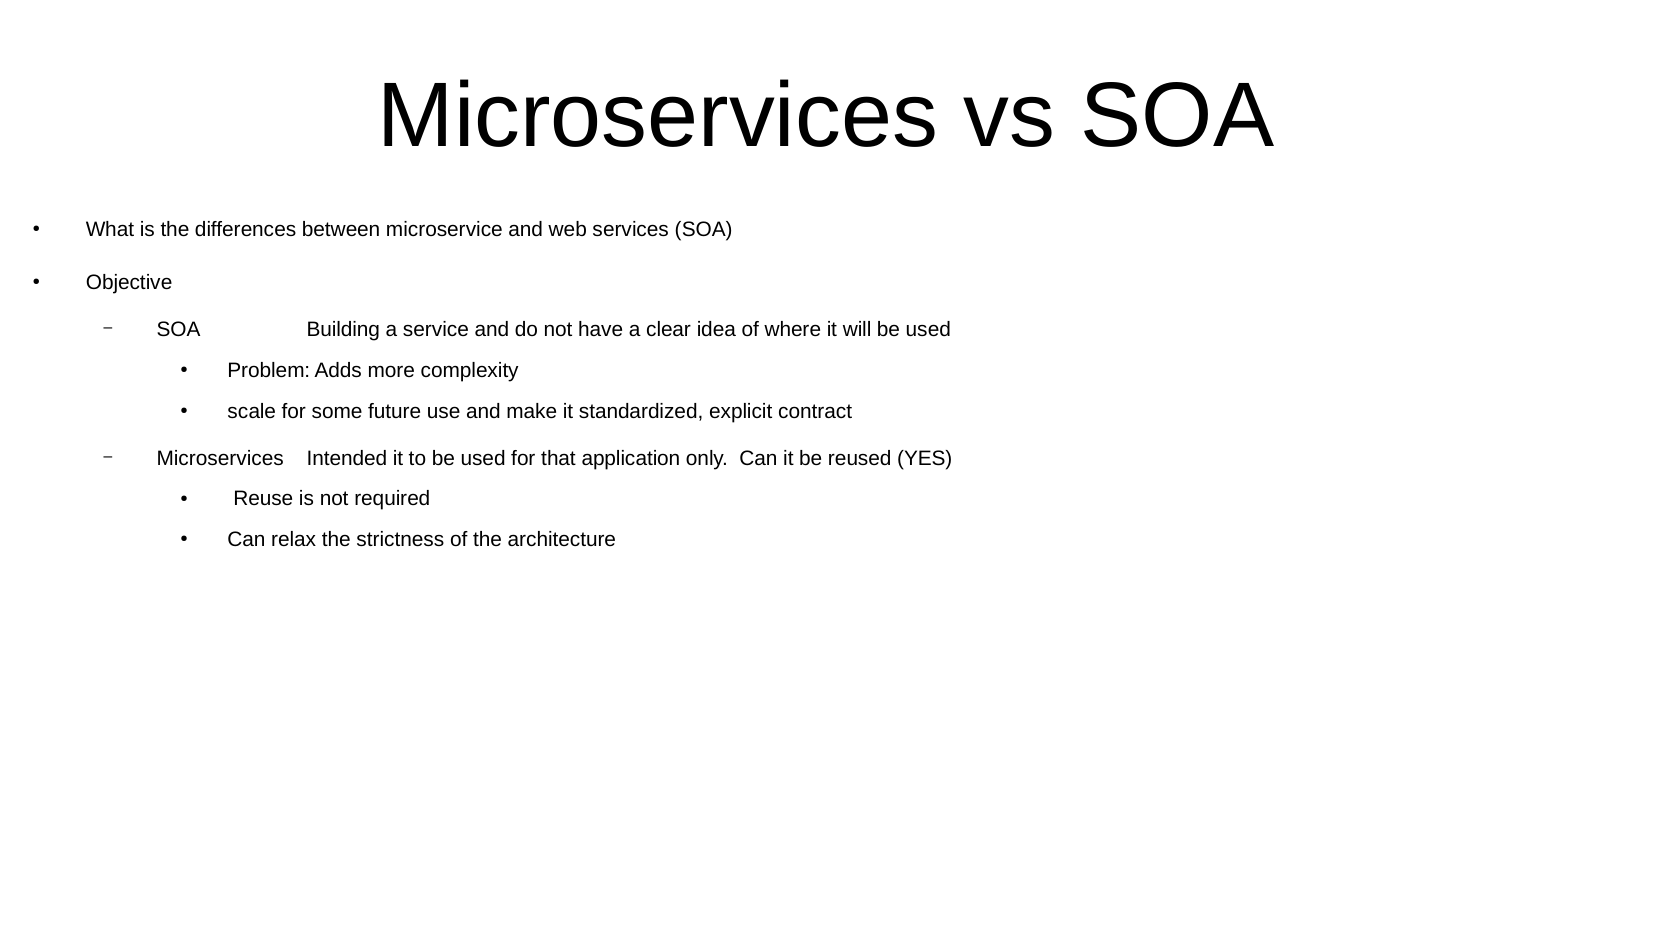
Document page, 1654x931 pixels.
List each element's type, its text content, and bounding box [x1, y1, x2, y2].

title Microservices vs SOA [82, 37, 1571, 193]
list What is the differences between microservice and web services (SOA) Objective SOA Building a service and do not have a clear idea of where it will be used Problem: Adds more complexity scale for some future use and make it standardized, explicit contract Microservices Intended it to be used for that application only. Can it be reused (YES) Reuse is not required Can relax the strictness of the architecture [15, 217, 1571, 916]
